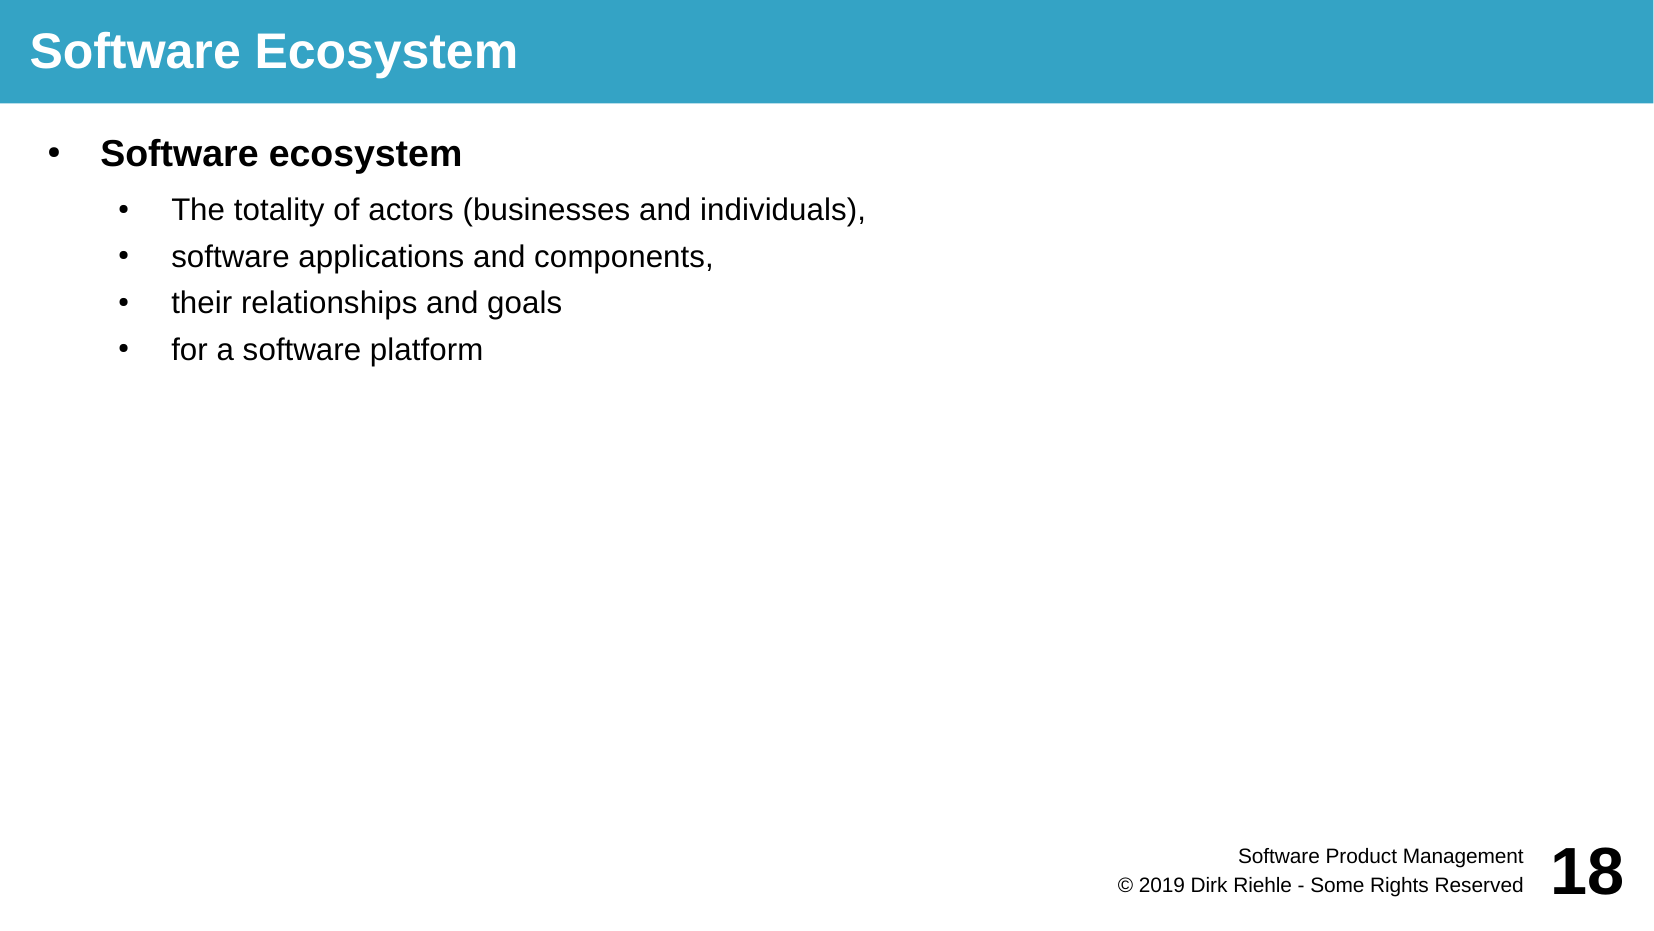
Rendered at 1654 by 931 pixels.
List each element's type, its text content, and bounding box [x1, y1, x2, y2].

title Software Ecosystem [0, 0, 1654, 104]
list Software ecosystem The totality of actors (businesses and individuals), software applications and components, their relationships and goals for a software platform [29, 132, 1625, 813]
